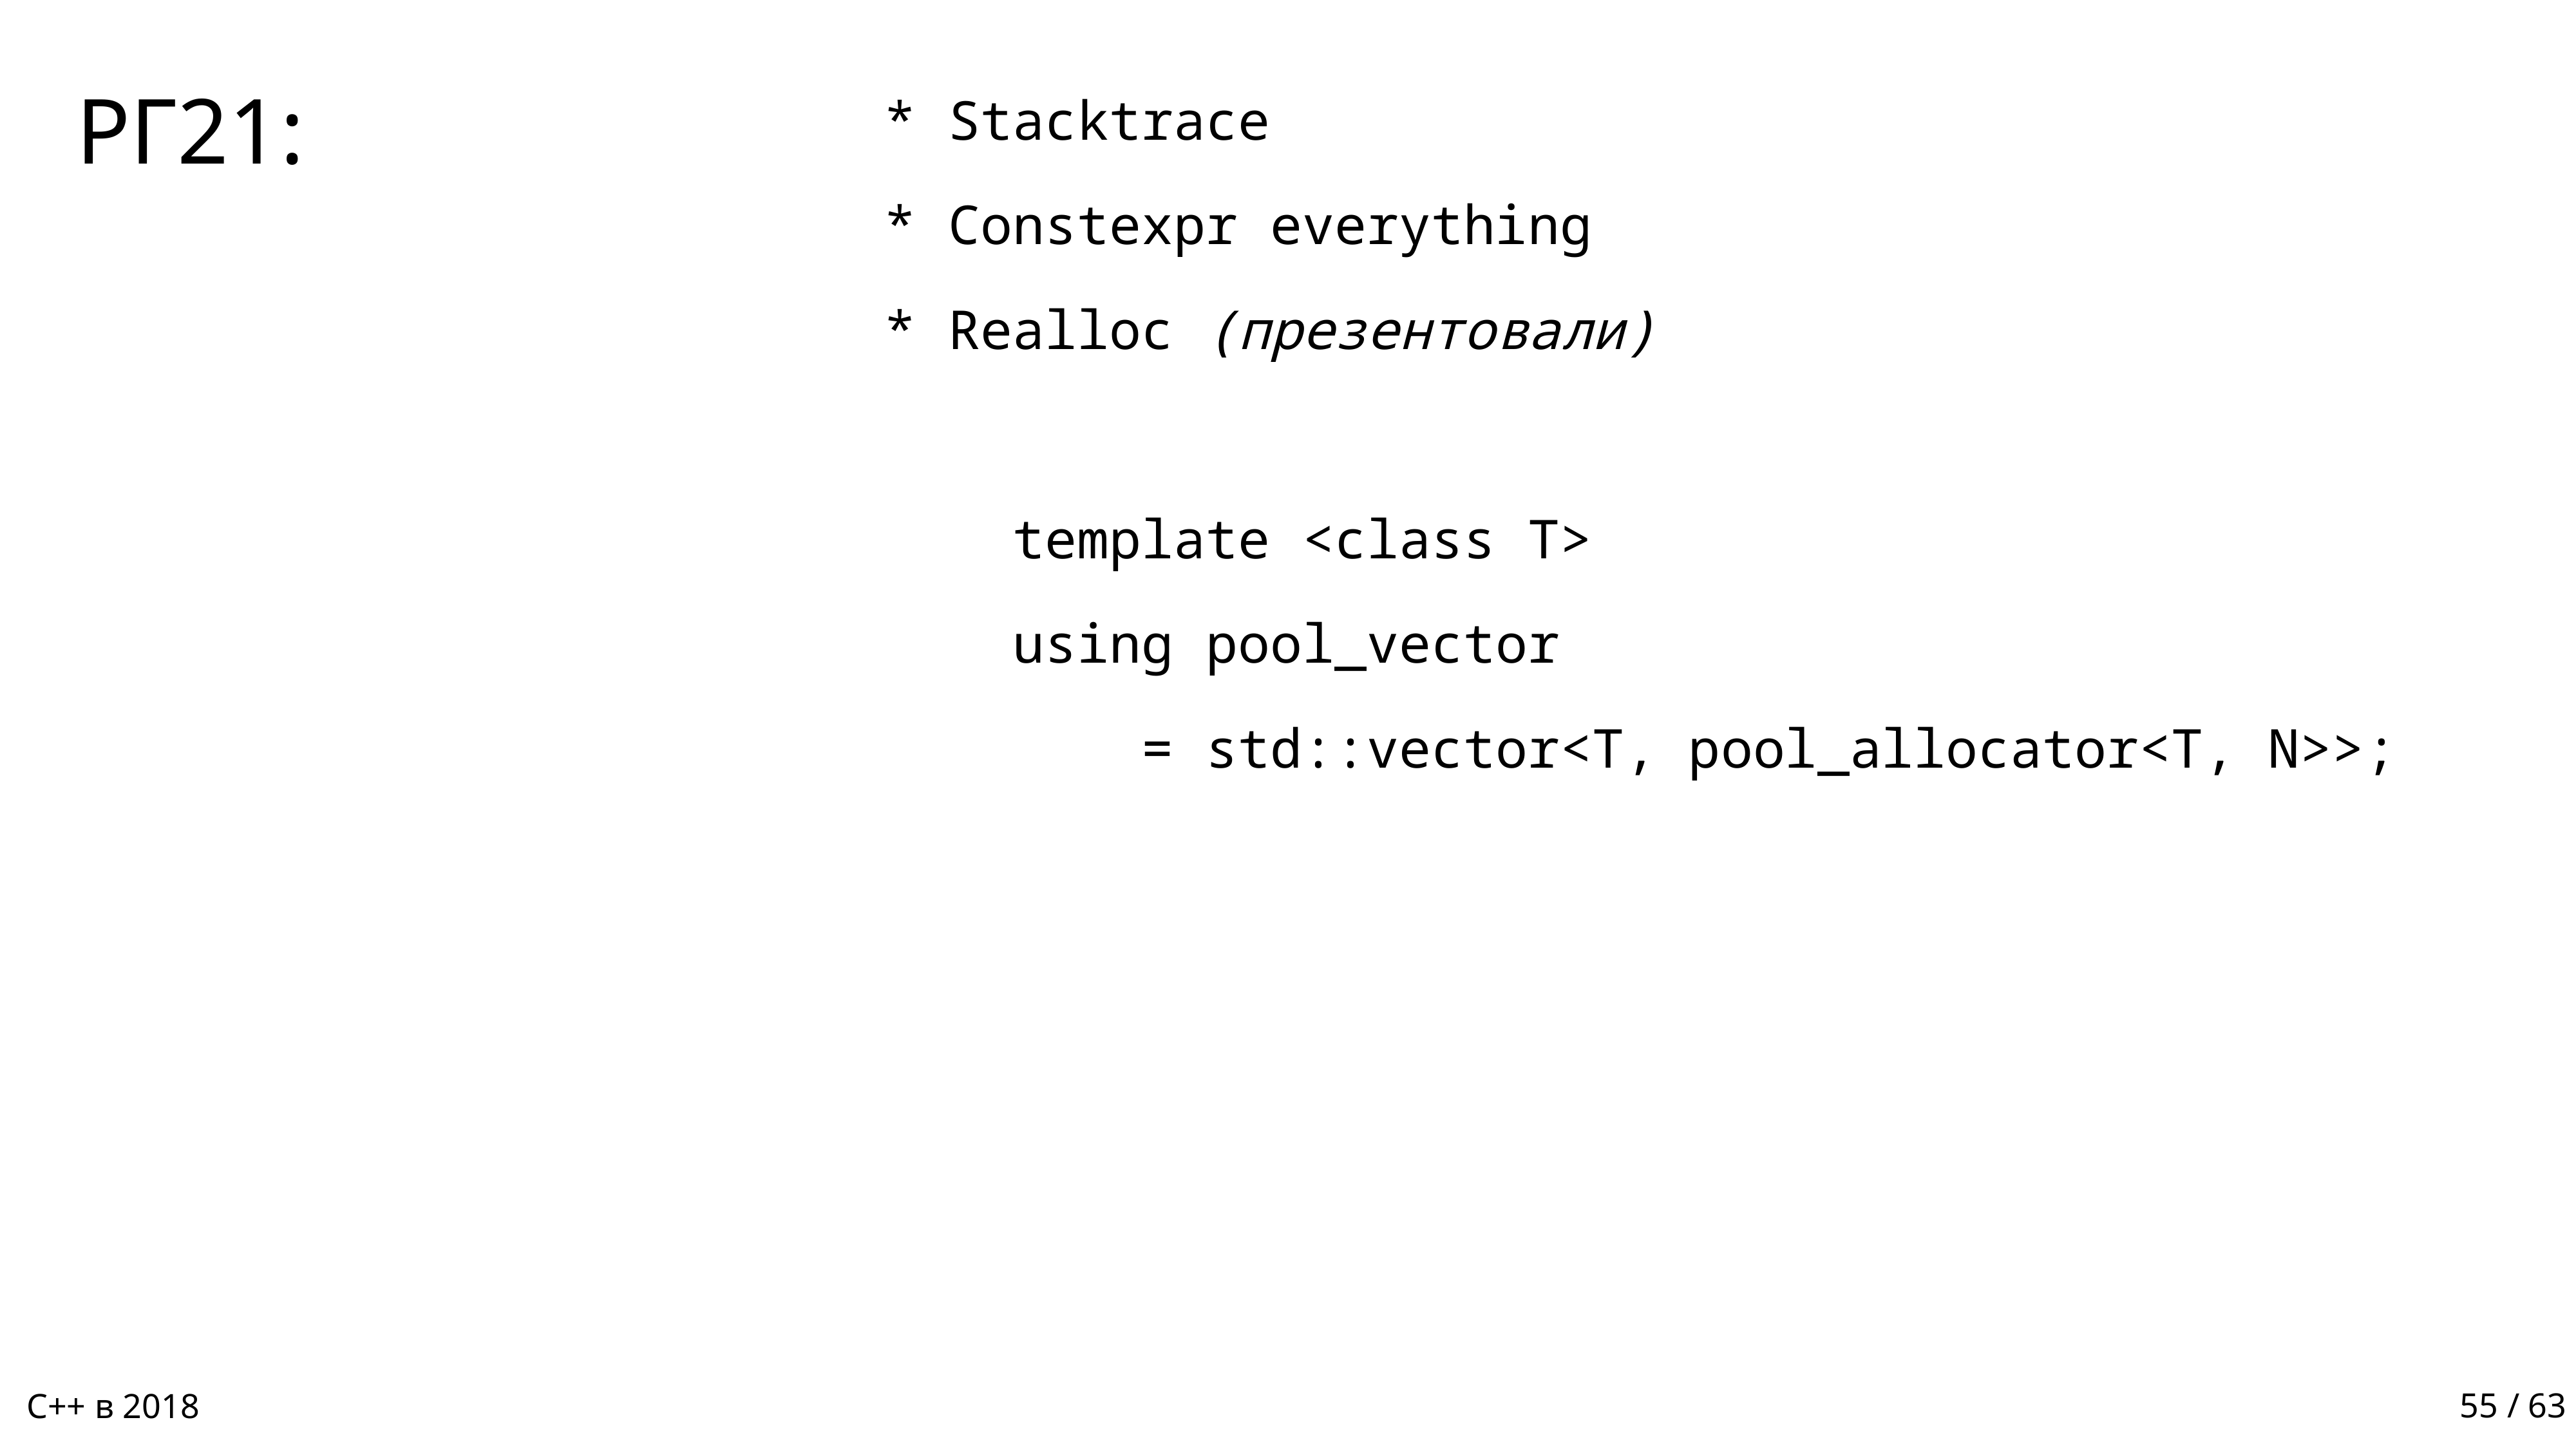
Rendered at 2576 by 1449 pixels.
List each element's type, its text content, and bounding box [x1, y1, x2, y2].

list <number> / 63 [1479, 1376, 2576, 1431]
title РГ21: [66, 81, 802, 486]
list * Stacktrace * Constexpr everything * Realloc (презентовали) template <class T> using pool_vector = std::vector<T, pool_allocator<T, N>>; [875, 81, 2460, 1249]
list C++ в 2018 [17, 1376, 1114, 1431]
